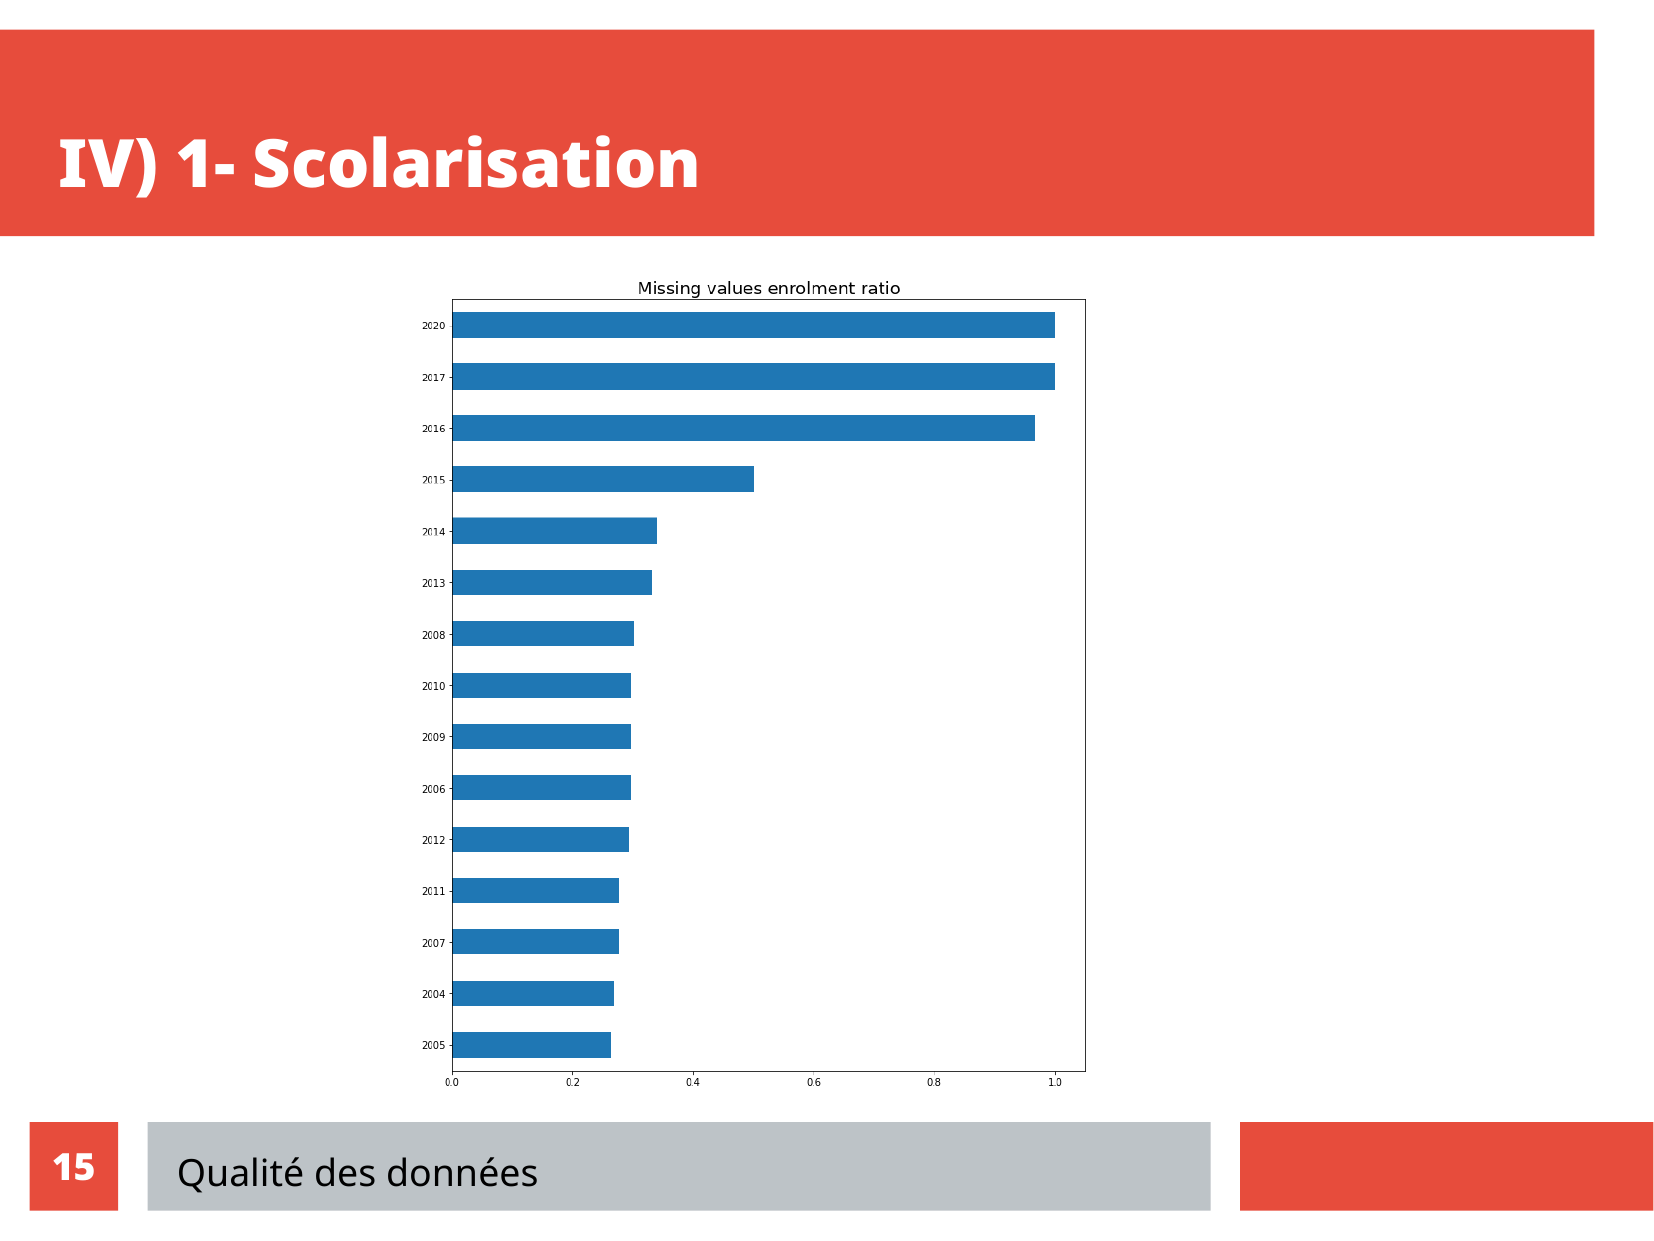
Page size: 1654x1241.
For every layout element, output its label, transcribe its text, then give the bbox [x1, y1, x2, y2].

title IV) 1- Scolarisation [59, 59, 1595, 207]
picture [414, 274, 1091, 1093]
text_box Qualité des données [162, 1138, 577, 1197]
